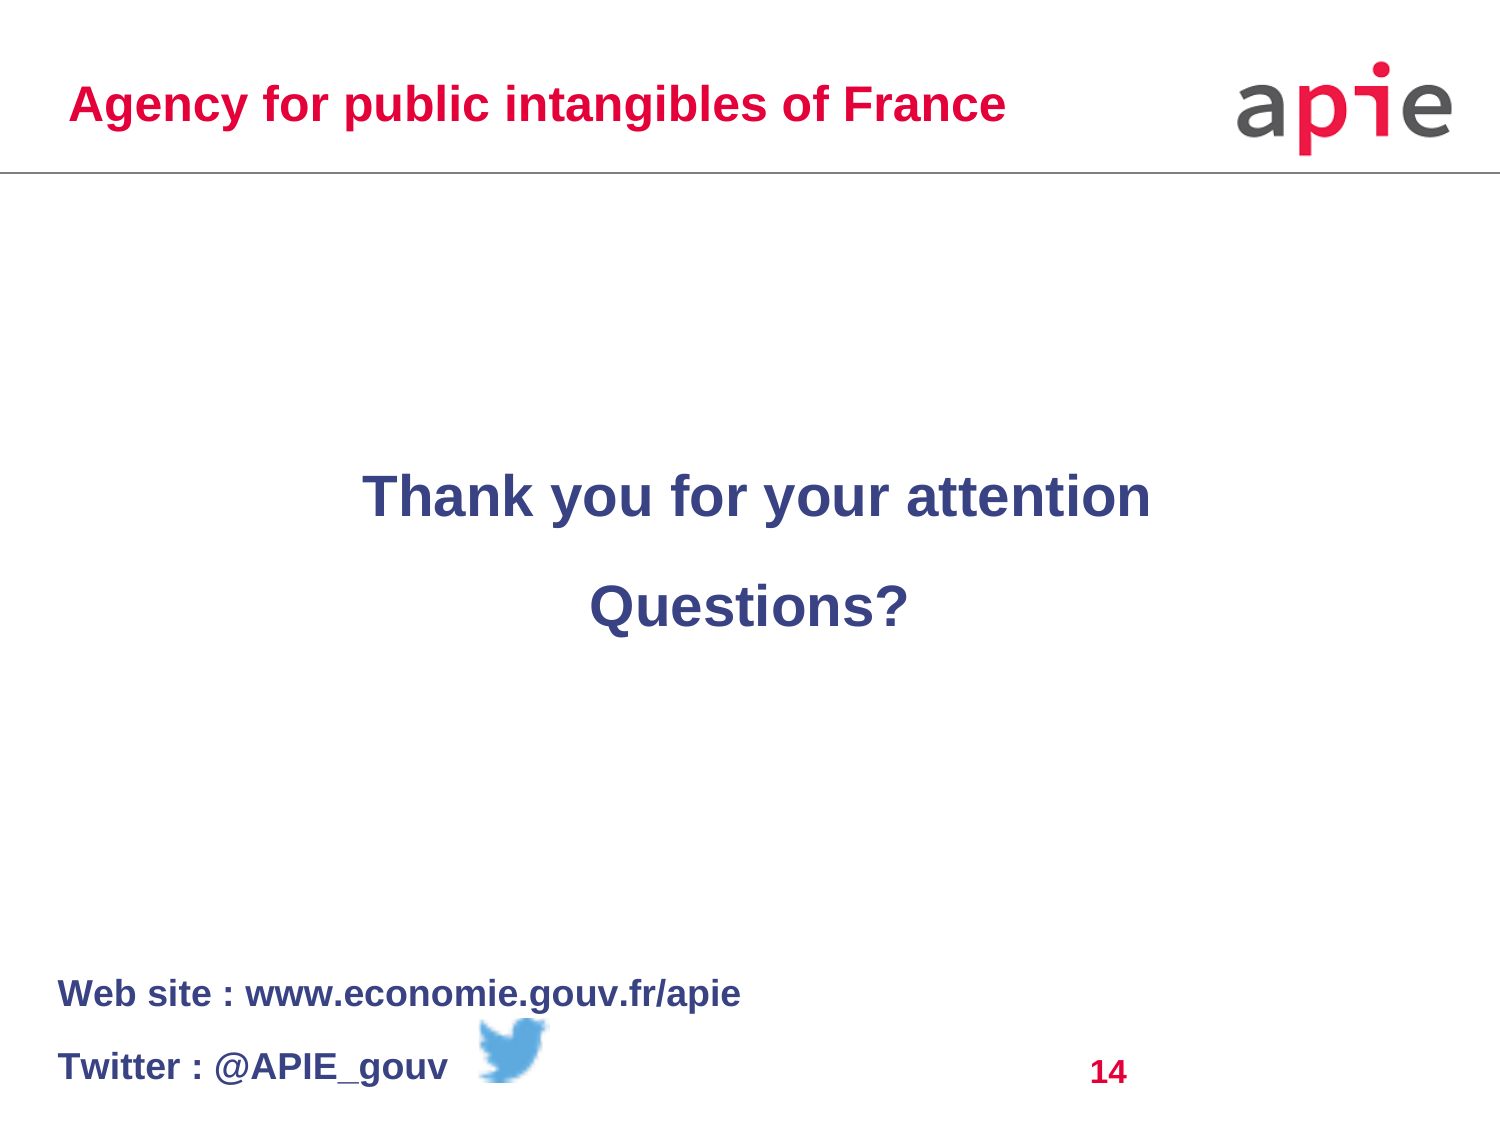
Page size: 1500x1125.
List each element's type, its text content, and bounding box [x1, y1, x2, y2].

text_box Web site : www.economie.gouv.fr/apie Twitter : @APIE_gouv [42, 961, 880, 1083]
picture [1234, 58, 1456, 161]
text_box Agency for public intangibles of France [53, 43, 1164, 160]
picture [478, 1018, 550, 1083]
text_box [1074, 1042, 1426, 1103]
text_box Thank you for your attention Questions? [17, 427, 1483, 669]
